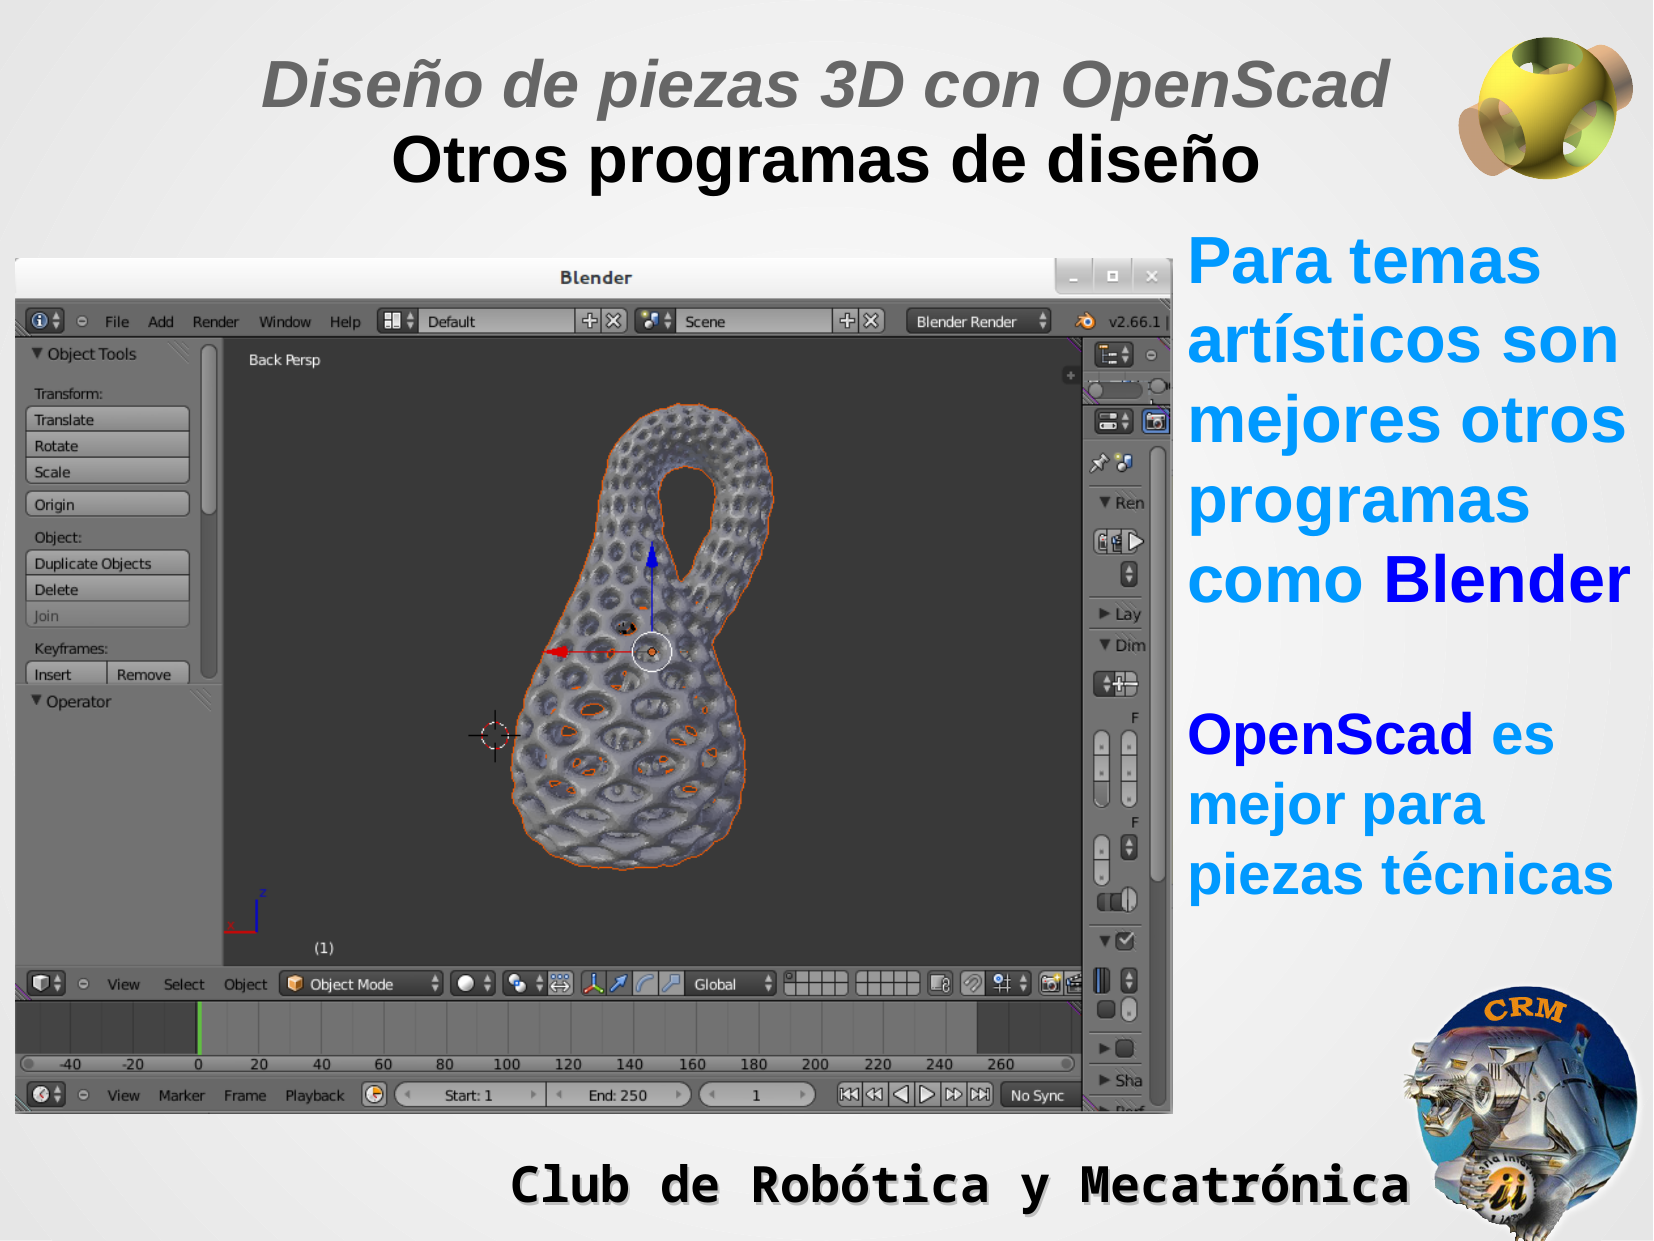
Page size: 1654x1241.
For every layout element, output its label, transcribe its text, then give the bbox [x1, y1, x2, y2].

picture [1357, 974, 1653, 1241]
text_box Diseño de piezas 3D con OpenScad Otros programas de diseño [0, 39, 1653, 226]
picture [15, 258, 1173, 1114]
text_box Para temas artísticos son mejores otros programas como Blender OpenScad es mejor para piezas técnicas [1172, 226, 1653, 952]
picture [1455, 32, 1636, 39]
text_box Club de Robótica y Mecatrónica [159, 1137, 1426, 1241]
